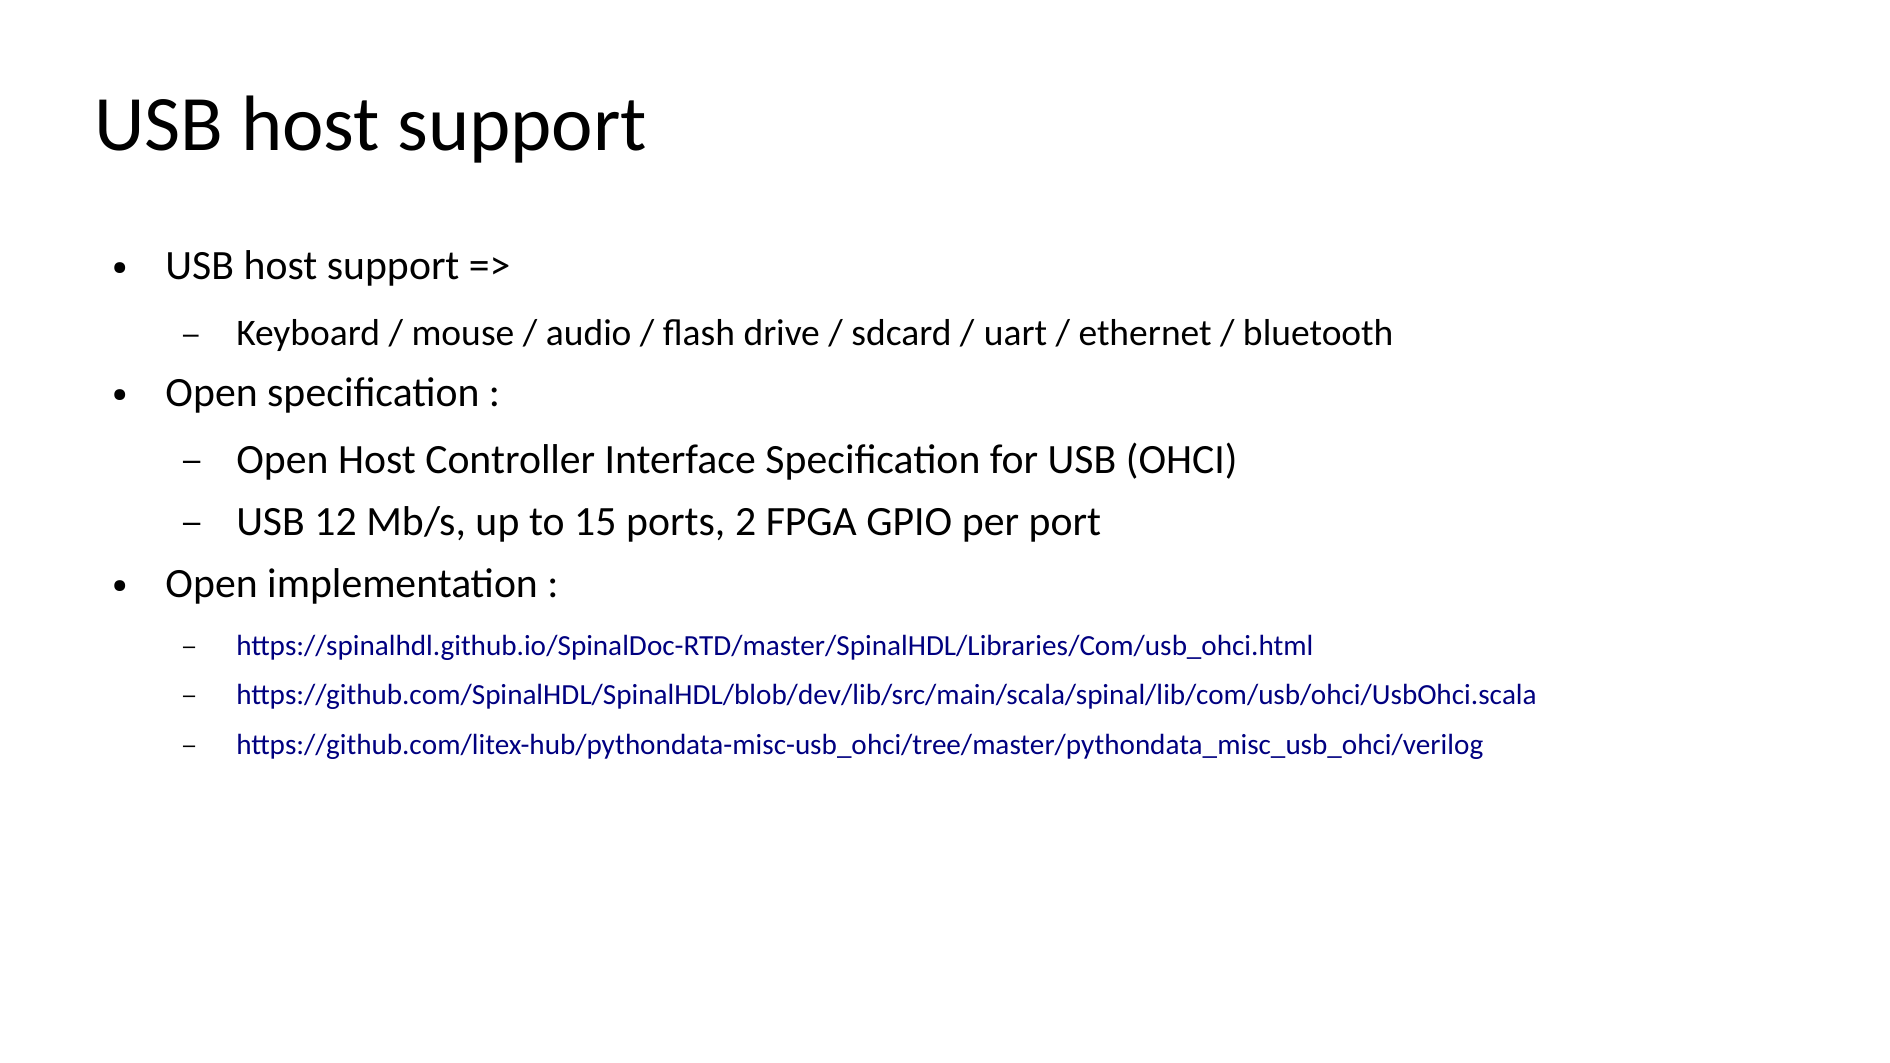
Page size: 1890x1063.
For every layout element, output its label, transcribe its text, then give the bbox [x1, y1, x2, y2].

list USB host support => Keyboard / mouse / audio / flash drive / sdcard / uart / ethernet / bluetooth Open specification : Open Host Controller Interface Specification for USB (OHCI) USB 12 Mb/s, up to 15 ports, 2 FPGA GPIO per port Open implementation : https://spinalhdl.github.io/SpinalDoc-RTD/master/SpinalHDL/Libraries/Com/usb_ohci.html https://github.com/SpinalHDL/SpinalHDL/blob/dev/lib/src/main/scala/spinal/lib/com/usb/ohci/UsbOhci.scala https://github.com/litex-hub/pythondata-misc-usb_ohci/tree/master/pythondata_misc_usb_ohci/verilog [94, 248, 1796, 1063]
title USB host support [94, 42, 1796, 220]
